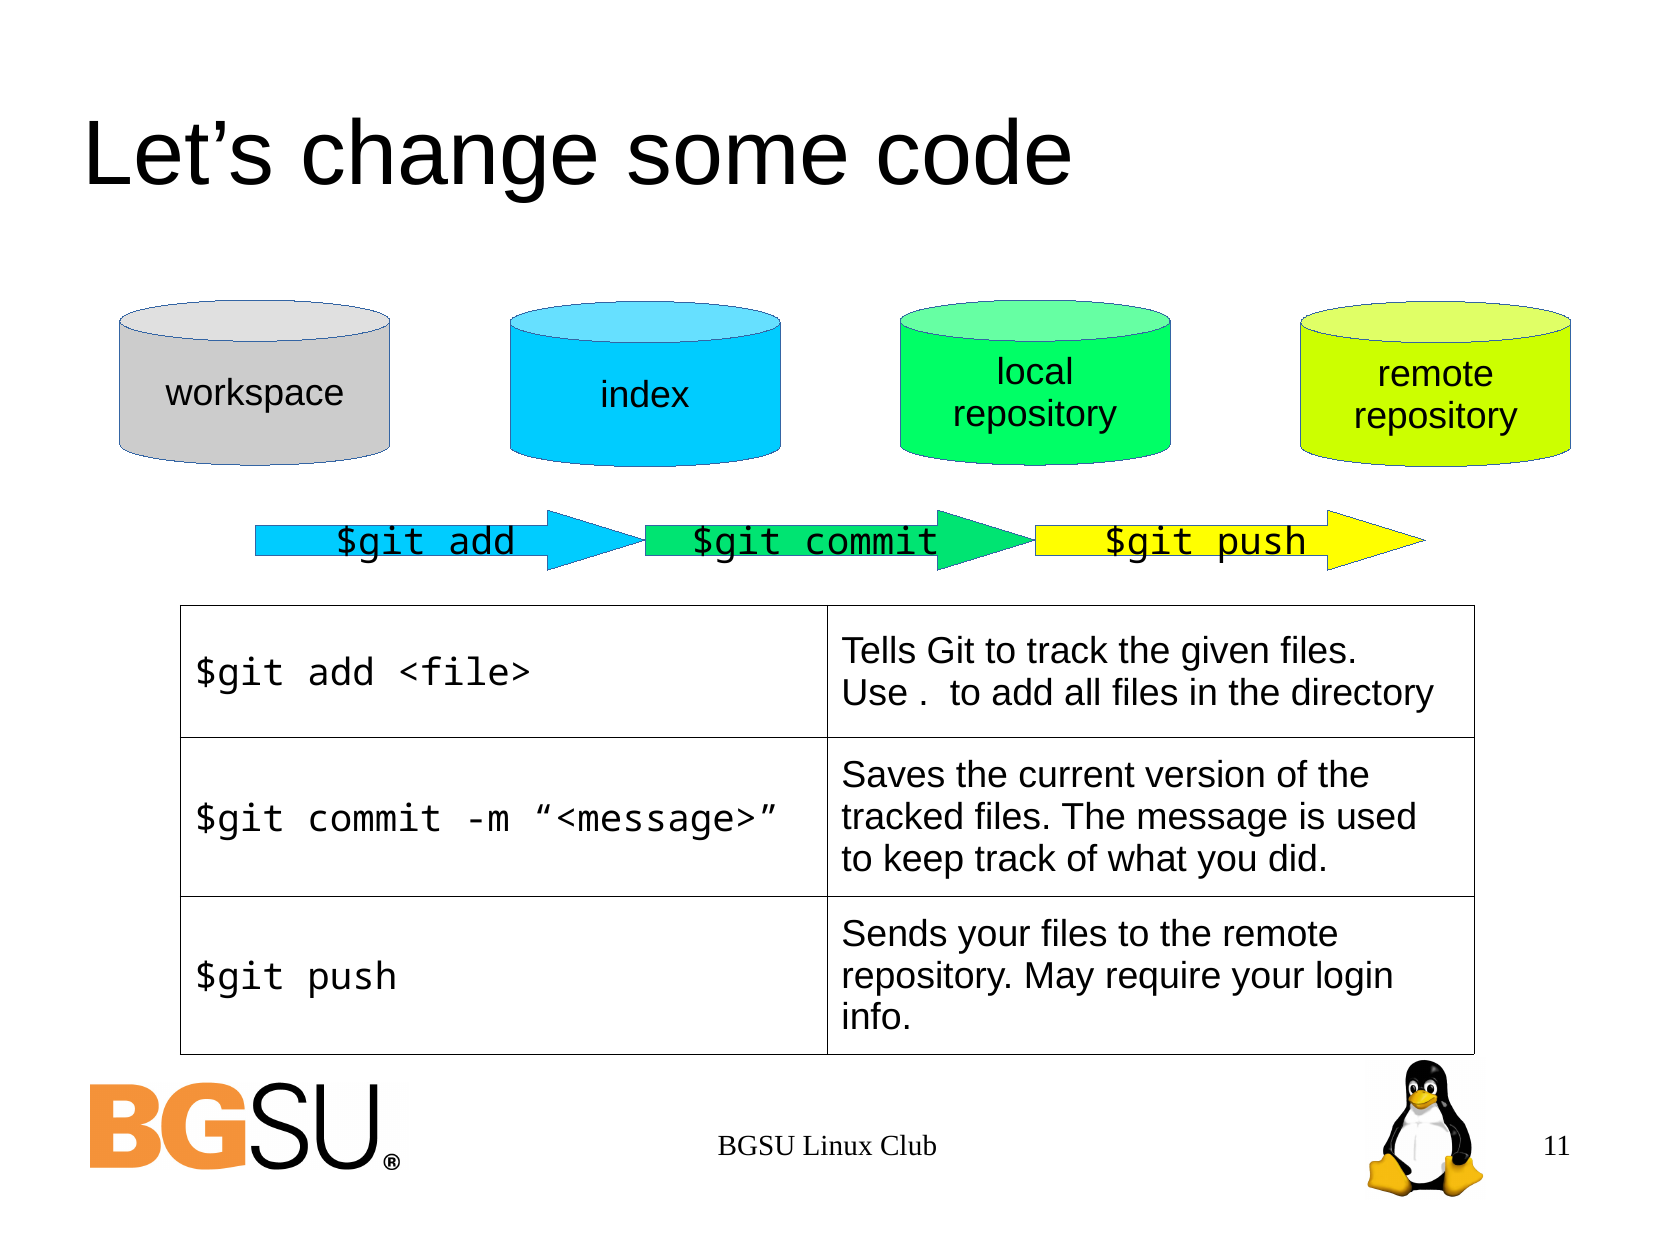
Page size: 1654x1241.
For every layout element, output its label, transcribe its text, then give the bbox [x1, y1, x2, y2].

text_box $git add [499, 536, 509, 552]
title Let’s change some code [82, 49, 1571, 257]
text_box $git add [476, 536, 486, 552]
text_box workspace [119, 322, 390, 466]
picture [90, 1082, 409, 1171]
text_box $git commit [645, 510, 1035, 571]
table_cell $git commit -m “<message>” [181, 738, 827, 896]
picture [1365, 1057, 1486, 1201]
table_cell $git push [181, 897, 827, 1054]
table_cell Saves the current version of the tracked files. The message is used to keep track of what you did. [828, 738, 1474, 896]
text_box remote repository [1300, 323, 1571, 467]
table_header $git add <file> [181, 606, 827, 737]
table_header Tells Git to track the given files. Use . to add all files in the directory [828, 606, 1474, 737]
text_box $git add [364, 536, 374, 552]
text_box local repository [900, 321, 1171, 466]
text_box $git add [255, 510, 645, 571]
text_box $git push [1035, 510, 1426, 571]
text_box index [510, 323, 781, 467]
table_cell Sends your files to the remote repository. May require your login info. [828, 897, 1474, 1054]
